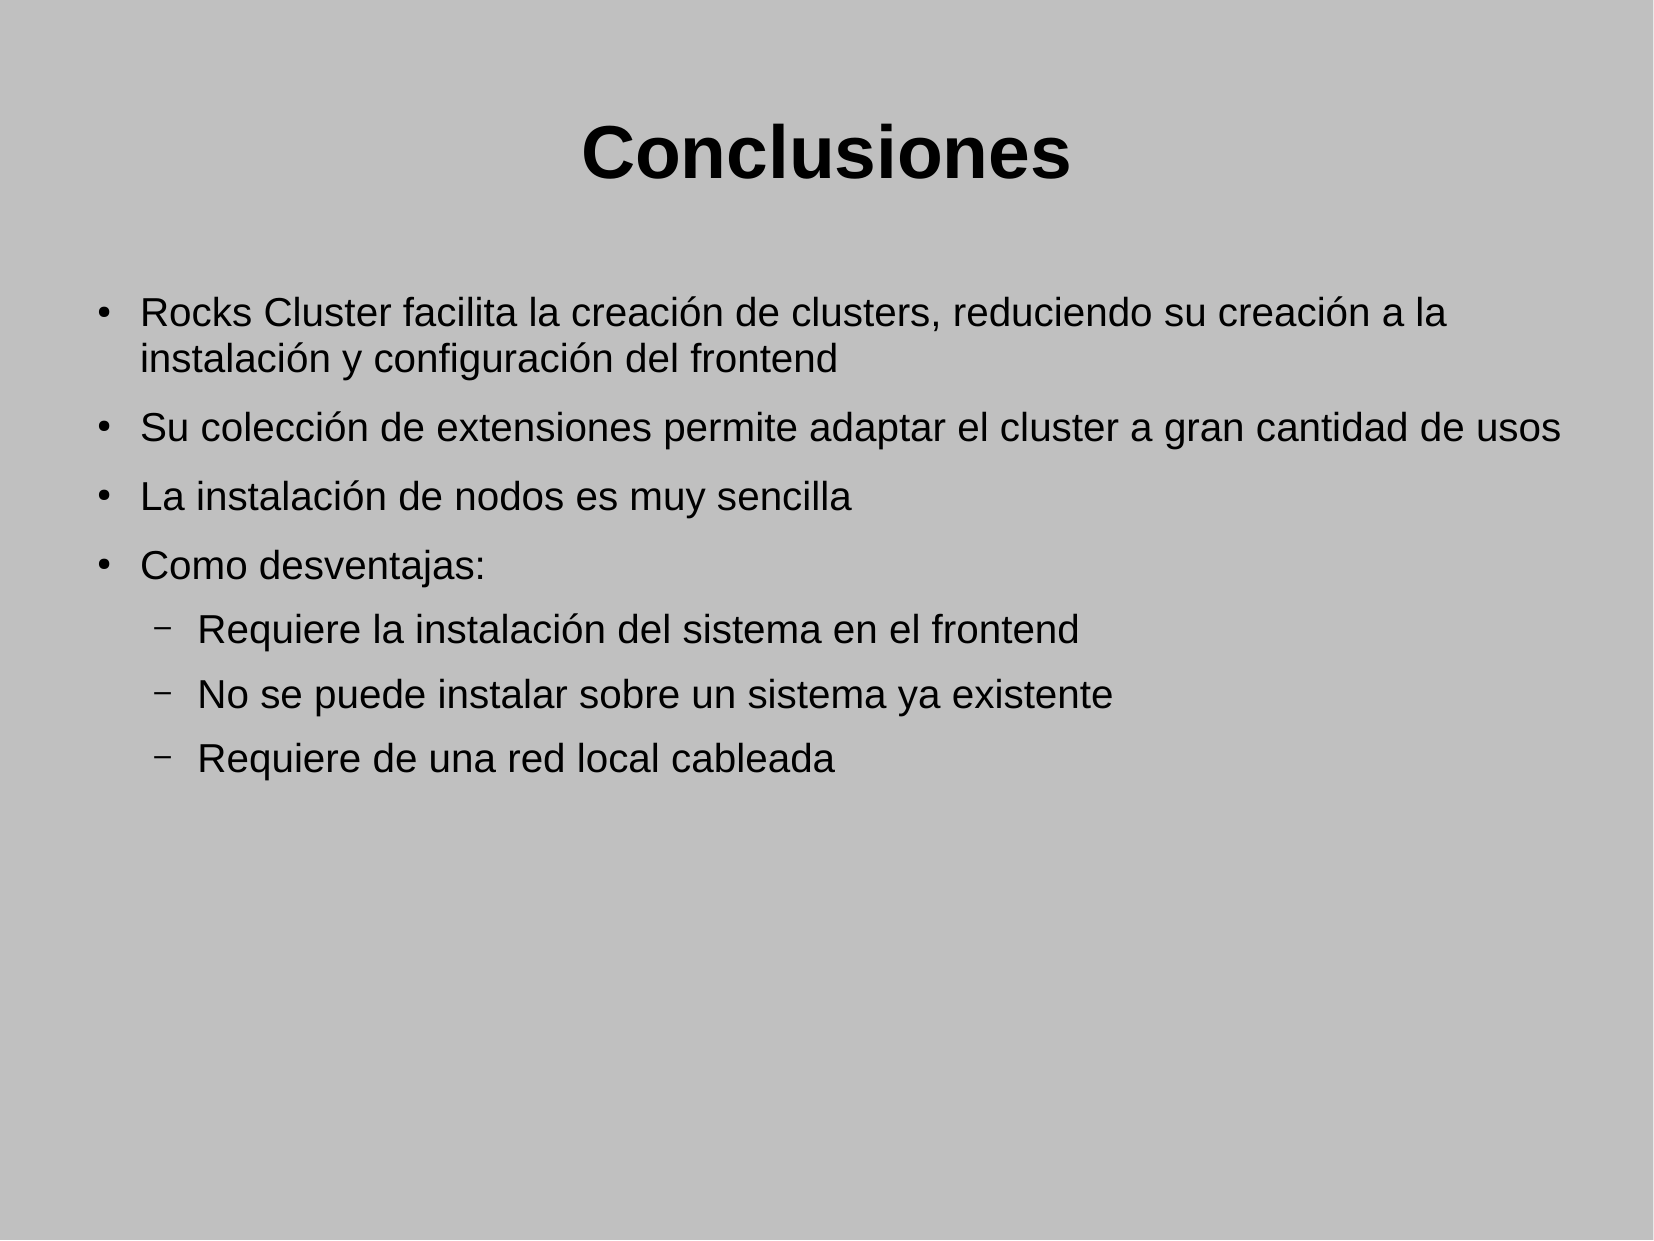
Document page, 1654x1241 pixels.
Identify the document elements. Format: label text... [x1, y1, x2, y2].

list Rocks Cluster facilita la creación de clusters, reduciendo su creación a la instalación y configuración del frontend Su colección de extensiones permite adaptar el cluster a gran cantidad de usos La instalación de nodos es muy sencilla Como desventajas: Requiere la instalación del sistema en el frontend No se puede instalar sobre un sistema ya existente Requiere de una red local cableada [82, 290, 1571, 1010]
title Conclusiones [82, 49, 1571, 257]
